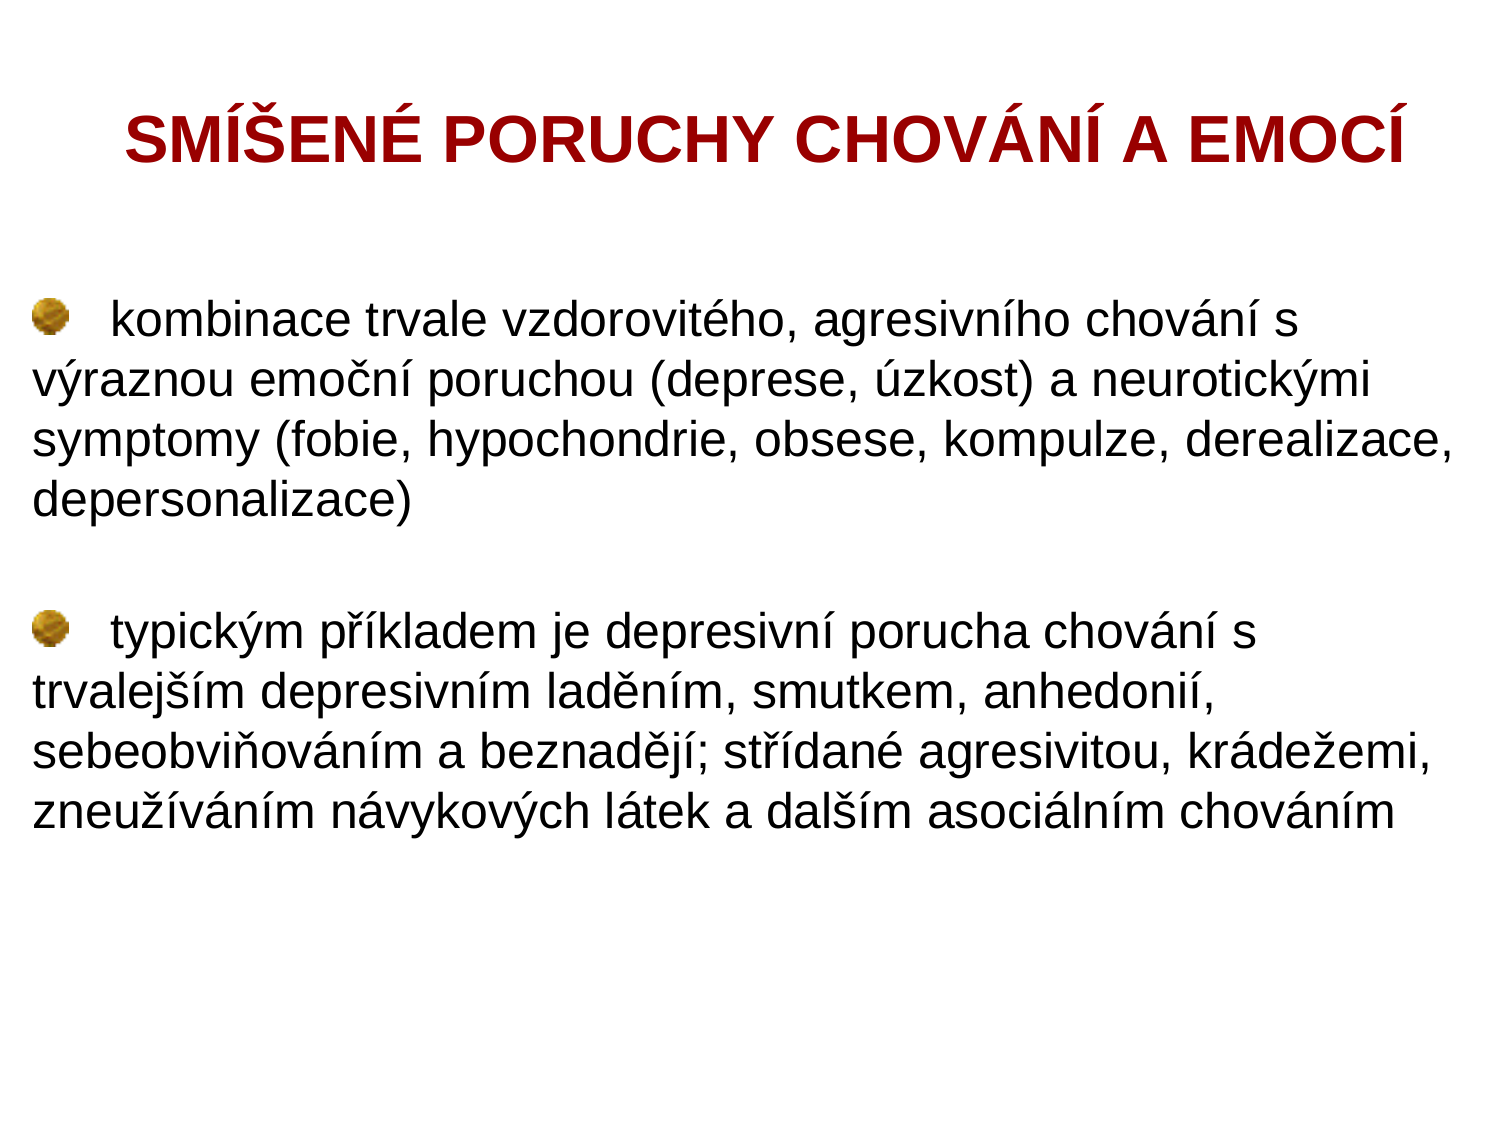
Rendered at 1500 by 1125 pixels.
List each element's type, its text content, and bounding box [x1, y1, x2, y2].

title SMÍŠENÉ PORUCHY CHOVÁNÍ A EMOCÍ [76, 54, 1427, 170]
list kombinace trvale vzdorovitého, agresivního chování s výraznou emoční poruchou (deprese, úzkost) a neurotickými symptomy (fobie, hypochondrie, obsese, kompulze, derealizace, depersonalizace) typickým příkladem je depresivní porucha chování s trvalejším depresivním laděním, smutkem, anhedonií, sebeobviňováním a beznadějí; střídané agresivitou, krádežemi, zneužíváním návykových látek a dalším asociálním chováním [17, 278, 1500, 1010]
